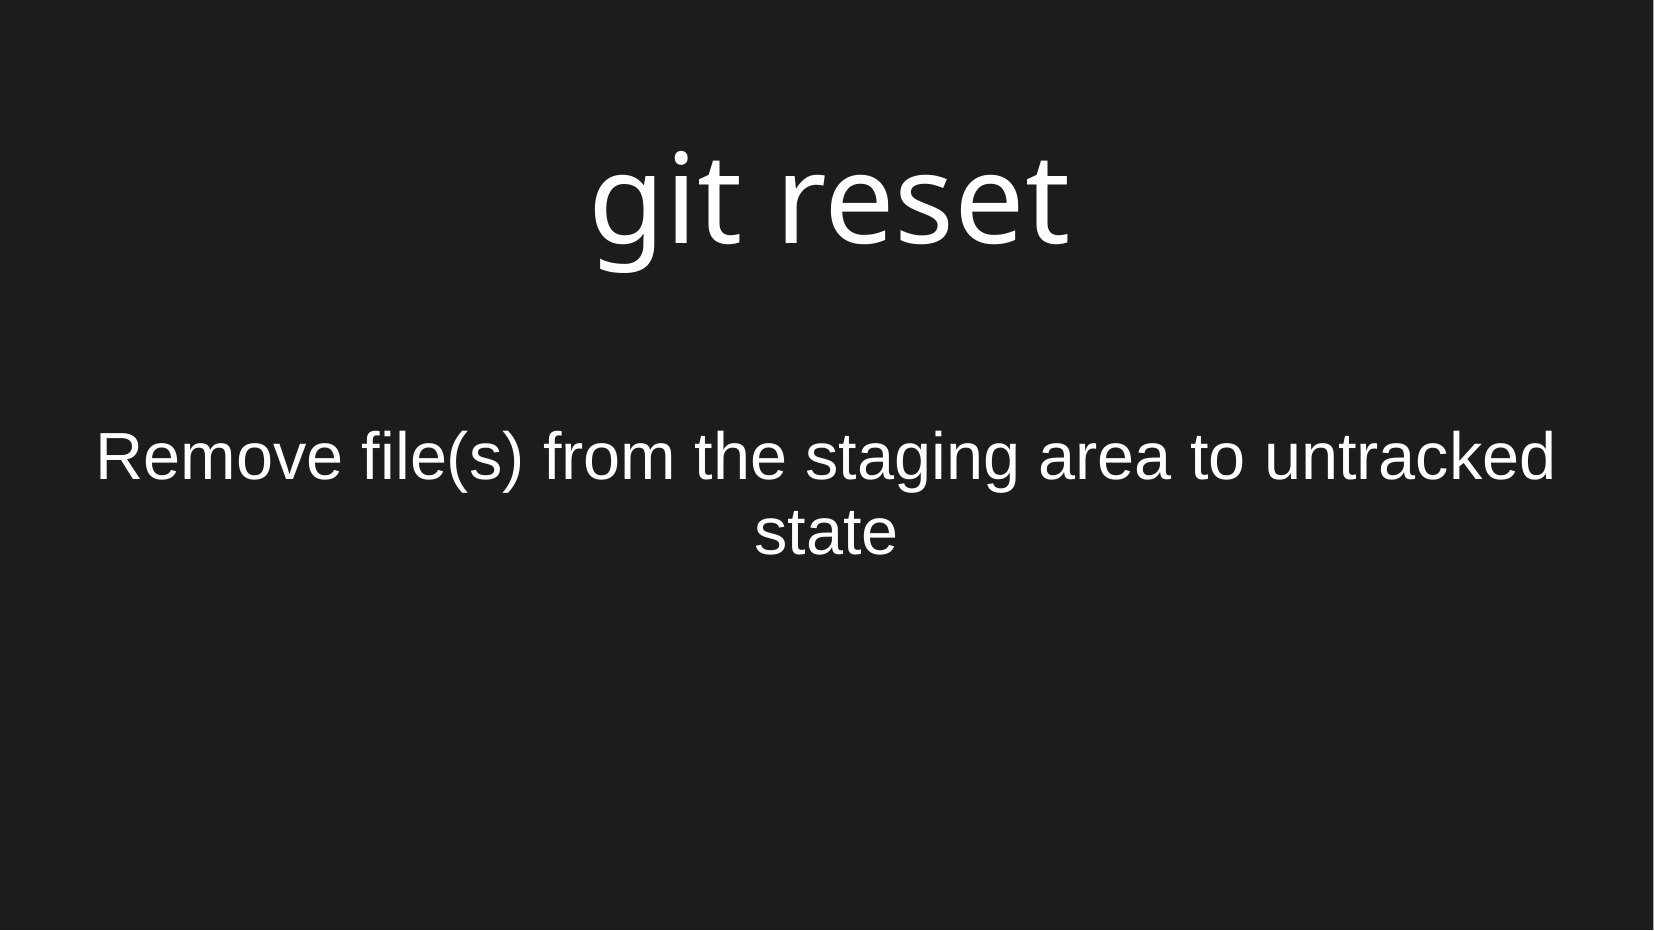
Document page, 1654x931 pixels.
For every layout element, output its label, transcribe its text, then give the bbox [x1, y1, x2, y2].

subtitle Remove file(s) from the staging area to untracked state [82, 224, 1571, 764]
title git reset [253, 118, 1406, 224]
